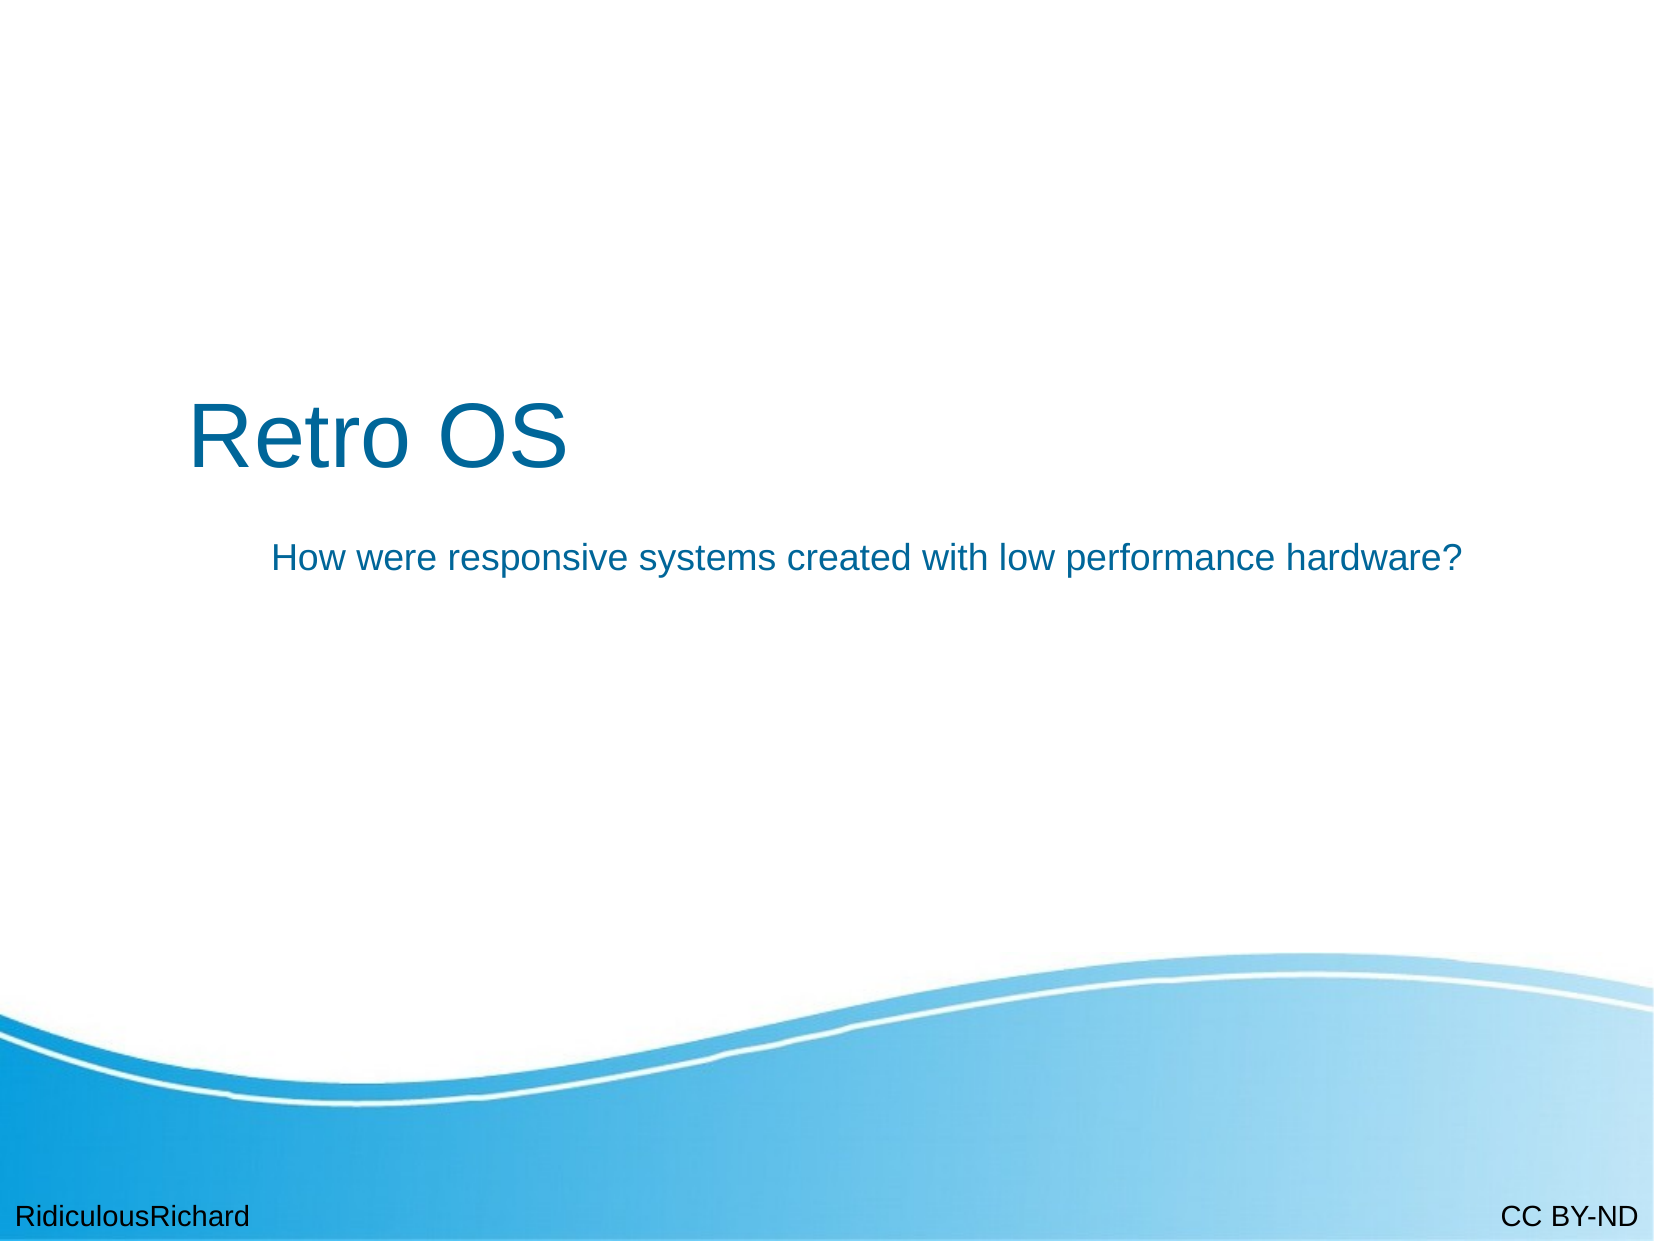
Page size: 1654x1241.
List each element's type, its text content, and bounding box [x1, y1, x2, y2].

picture [0, 952, 1654, 1241]
title Retro OS How were responsive systems created with low performance hardware? [0, 384, 1489, 592]
